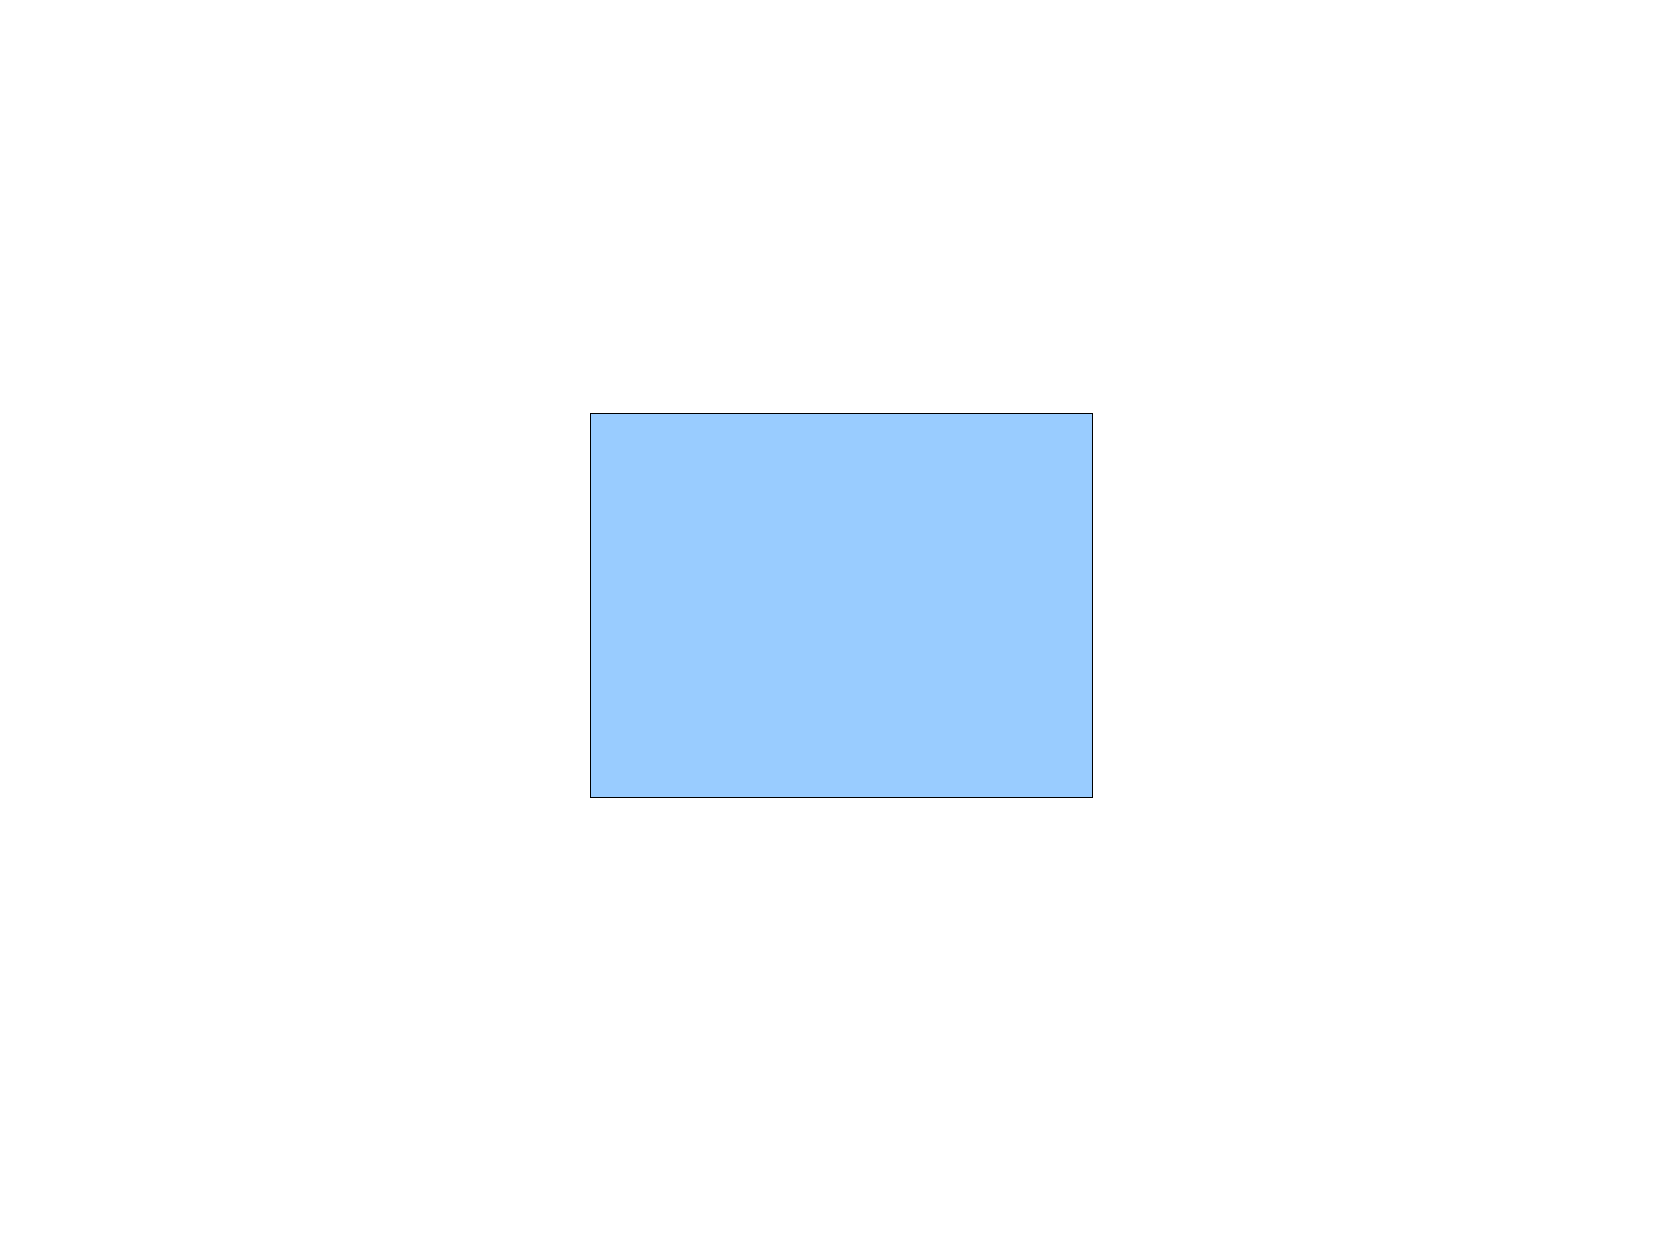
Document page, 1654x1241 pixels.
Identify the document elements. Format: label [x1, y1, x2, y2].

text_box [590, 413, 1093, 798]
